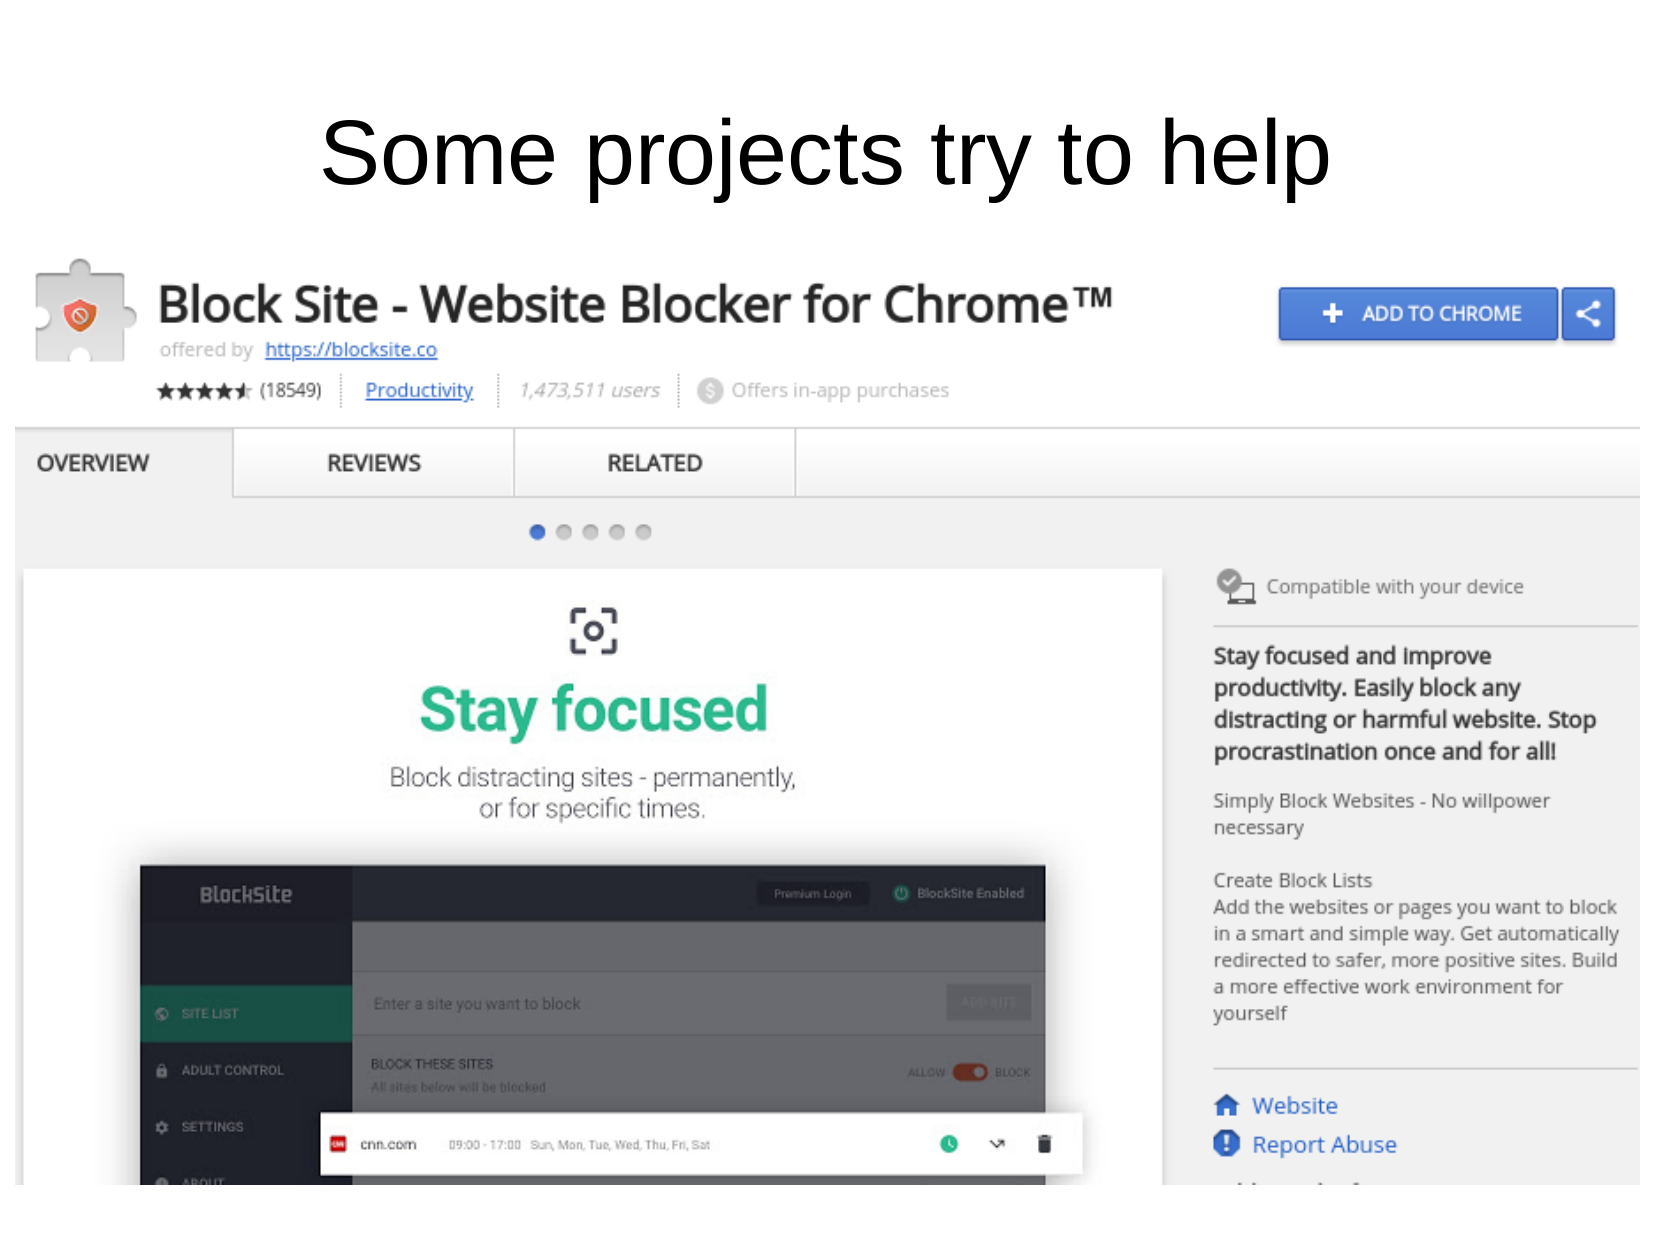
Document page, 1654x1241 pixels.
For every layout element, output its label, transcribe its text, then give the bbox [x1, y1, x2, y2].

picture [15, 254, 1640, 1186]
title Some projects try to help [82, 49, 1571, 254]
